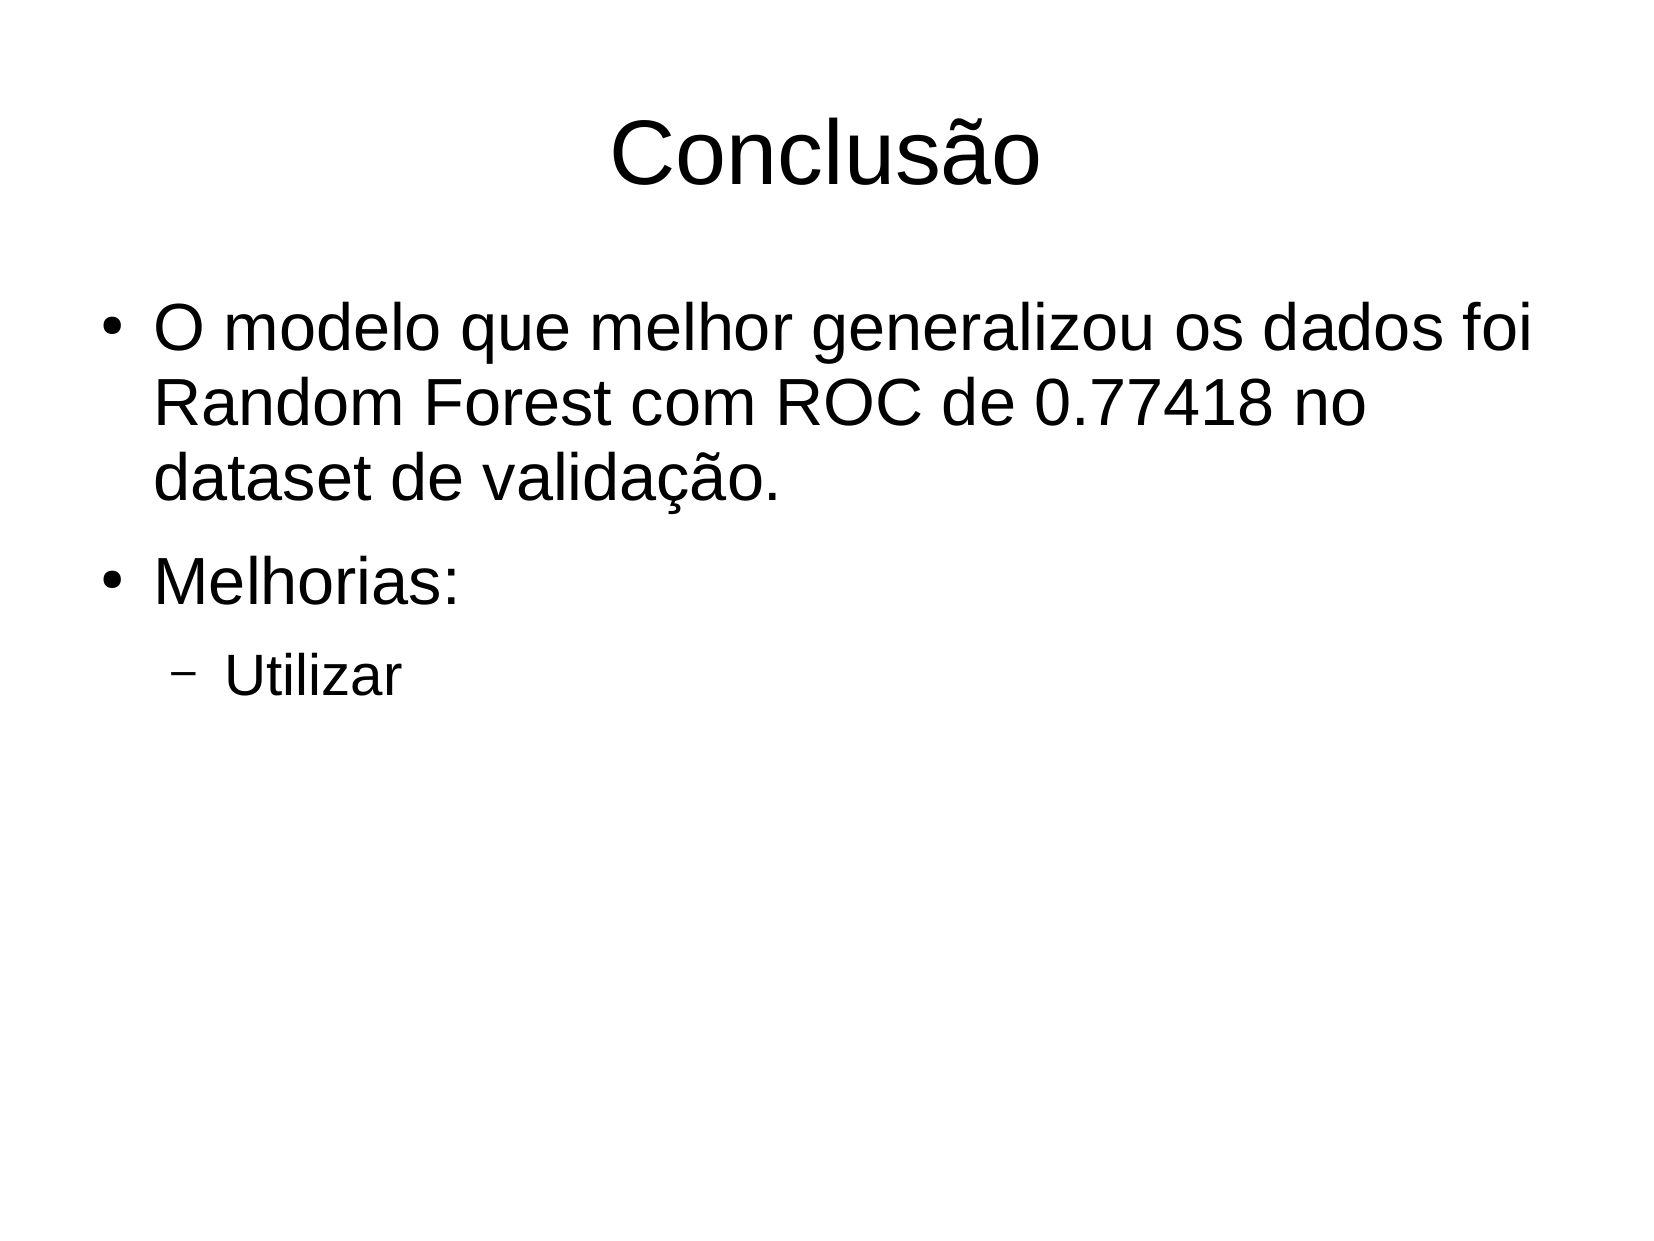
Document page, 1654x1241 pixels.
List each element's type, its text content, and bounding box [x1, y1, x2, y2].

title Conclusão [82, 49, 1571, 257]
list O modelo que melhor generalizou os dados foi Random Forest com ROC de 0.77418 no dataset de validação. Melhorias: Utilizar [82, 290, 1571, 1010]
